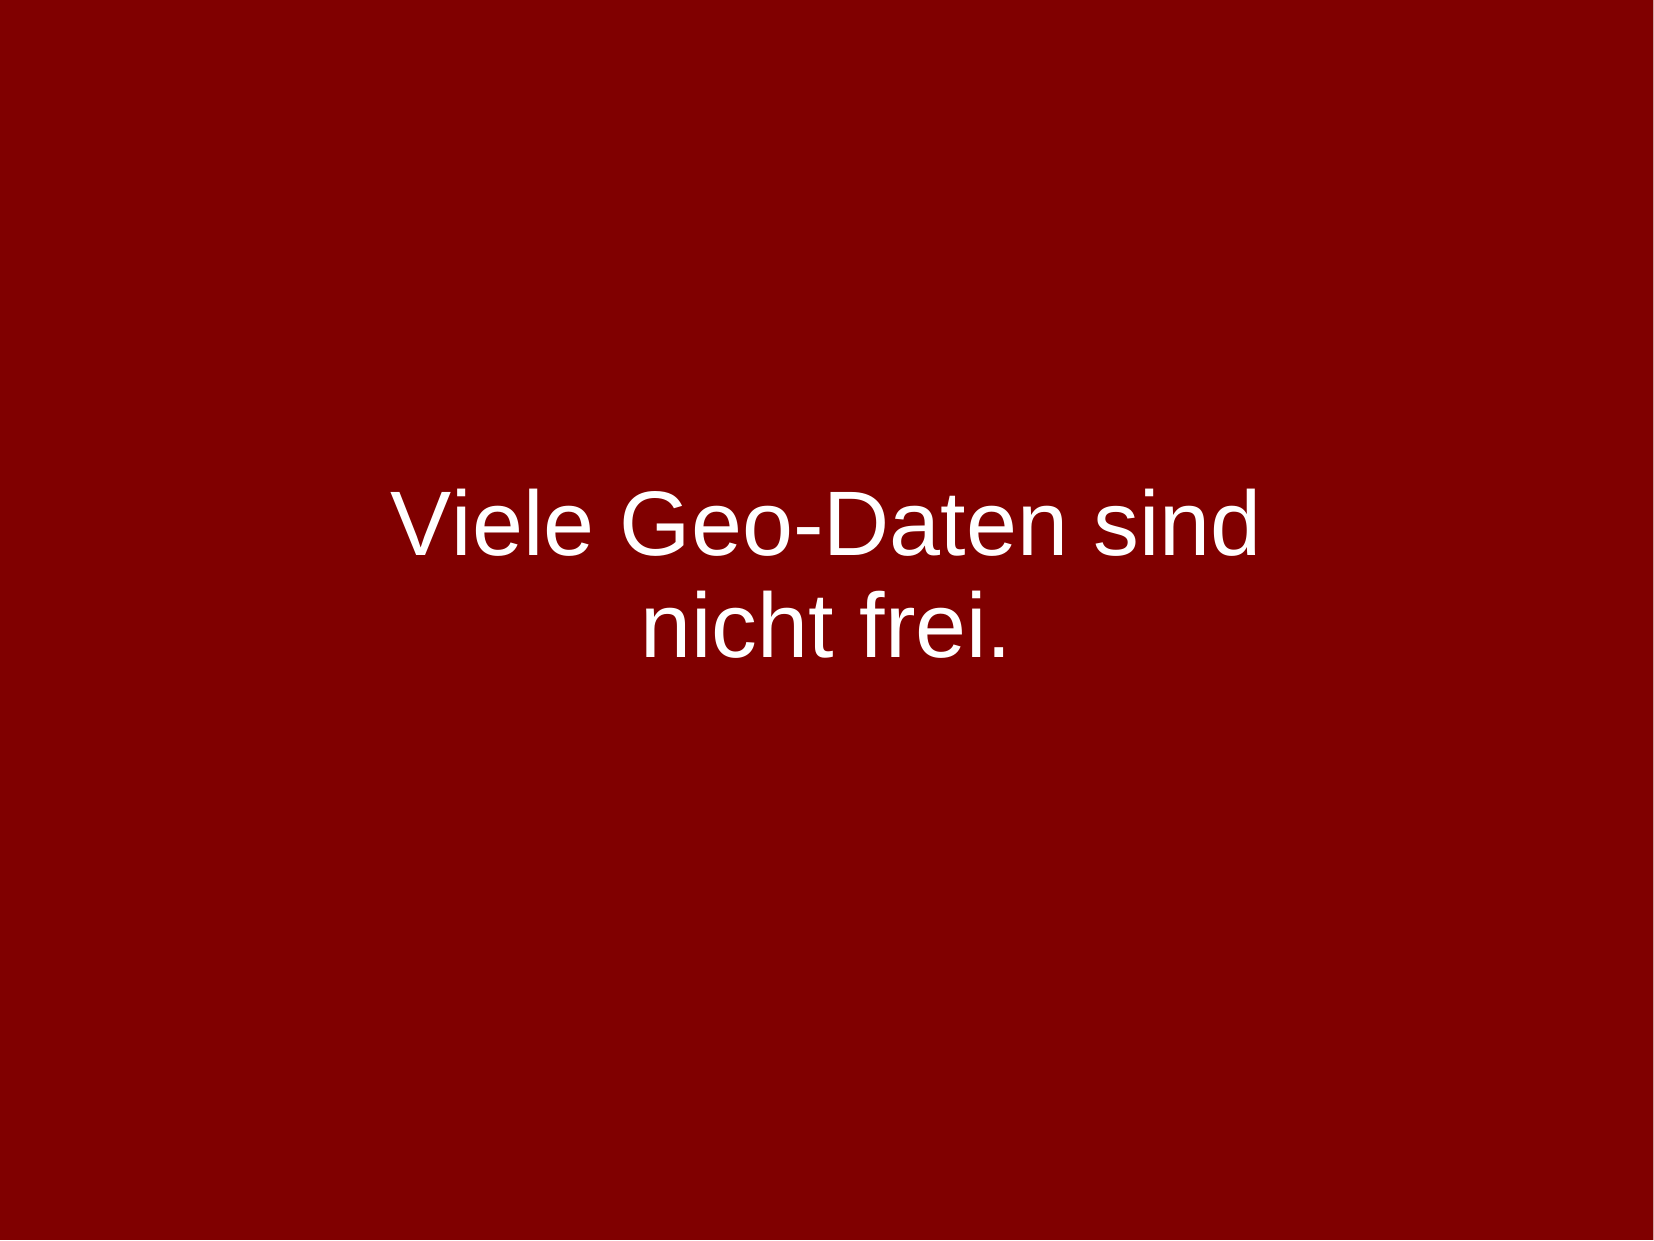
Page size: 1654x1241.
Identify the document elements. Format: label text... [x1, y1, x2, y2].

title Viele Geo-Daten sind nicht frei. [82, 56, 1571, 1093]
